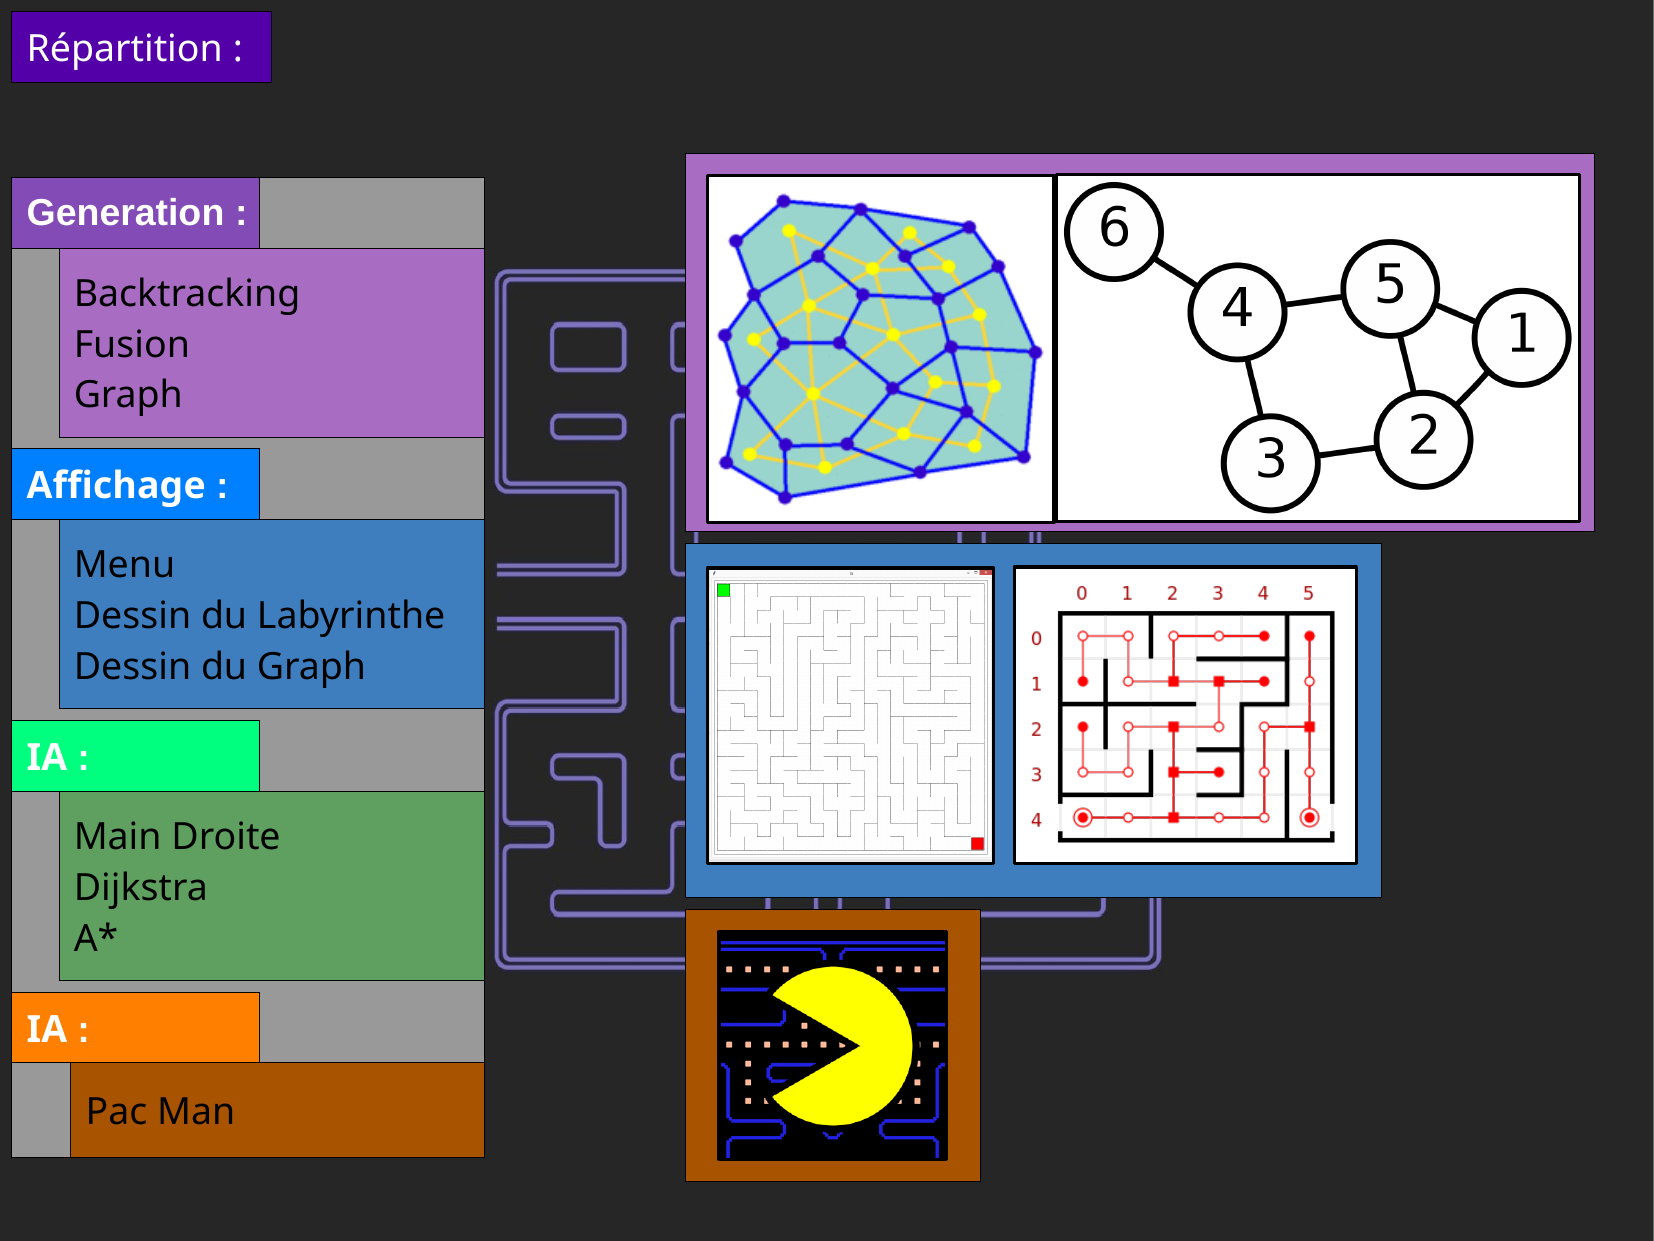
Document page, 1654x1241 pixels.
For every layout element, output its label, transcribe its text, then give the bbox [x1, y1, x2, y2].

text_box Répartition : [11, 11, 272, 83]
text_box Menu Dessin du Labyrinthe Dessin du Graph [59, 519, 485, 709]
text_box [11, 520, 485, 791]
text_box [11, 1063, 70, 1158]
text_box IA : [11, 720, 260, 792]
text_box Generation : [11, 177, 260, 249]
text_box IA : [11, 992, 260, 1063]
text_box [11, 792, 485, 1062]
text_box [11, 249, 485, 519]
text_box Main Droite Dijkstra A* [59, 791, 485, 981]
text_box [260, 177, 485, 248]
text_box [685, 543, 1382, 898]
picture [0, 0, 1654, 1241]
text_box [685, 909, 981, 1182]
text_box [685, 153, 1595, 532]
text_box Pac Man [70, 1062, 485, 1158]
text_box Backtracking Fusion Graph [59, 248, 485, 438]
text_box Affichage : [11, 448, 260, 520]
